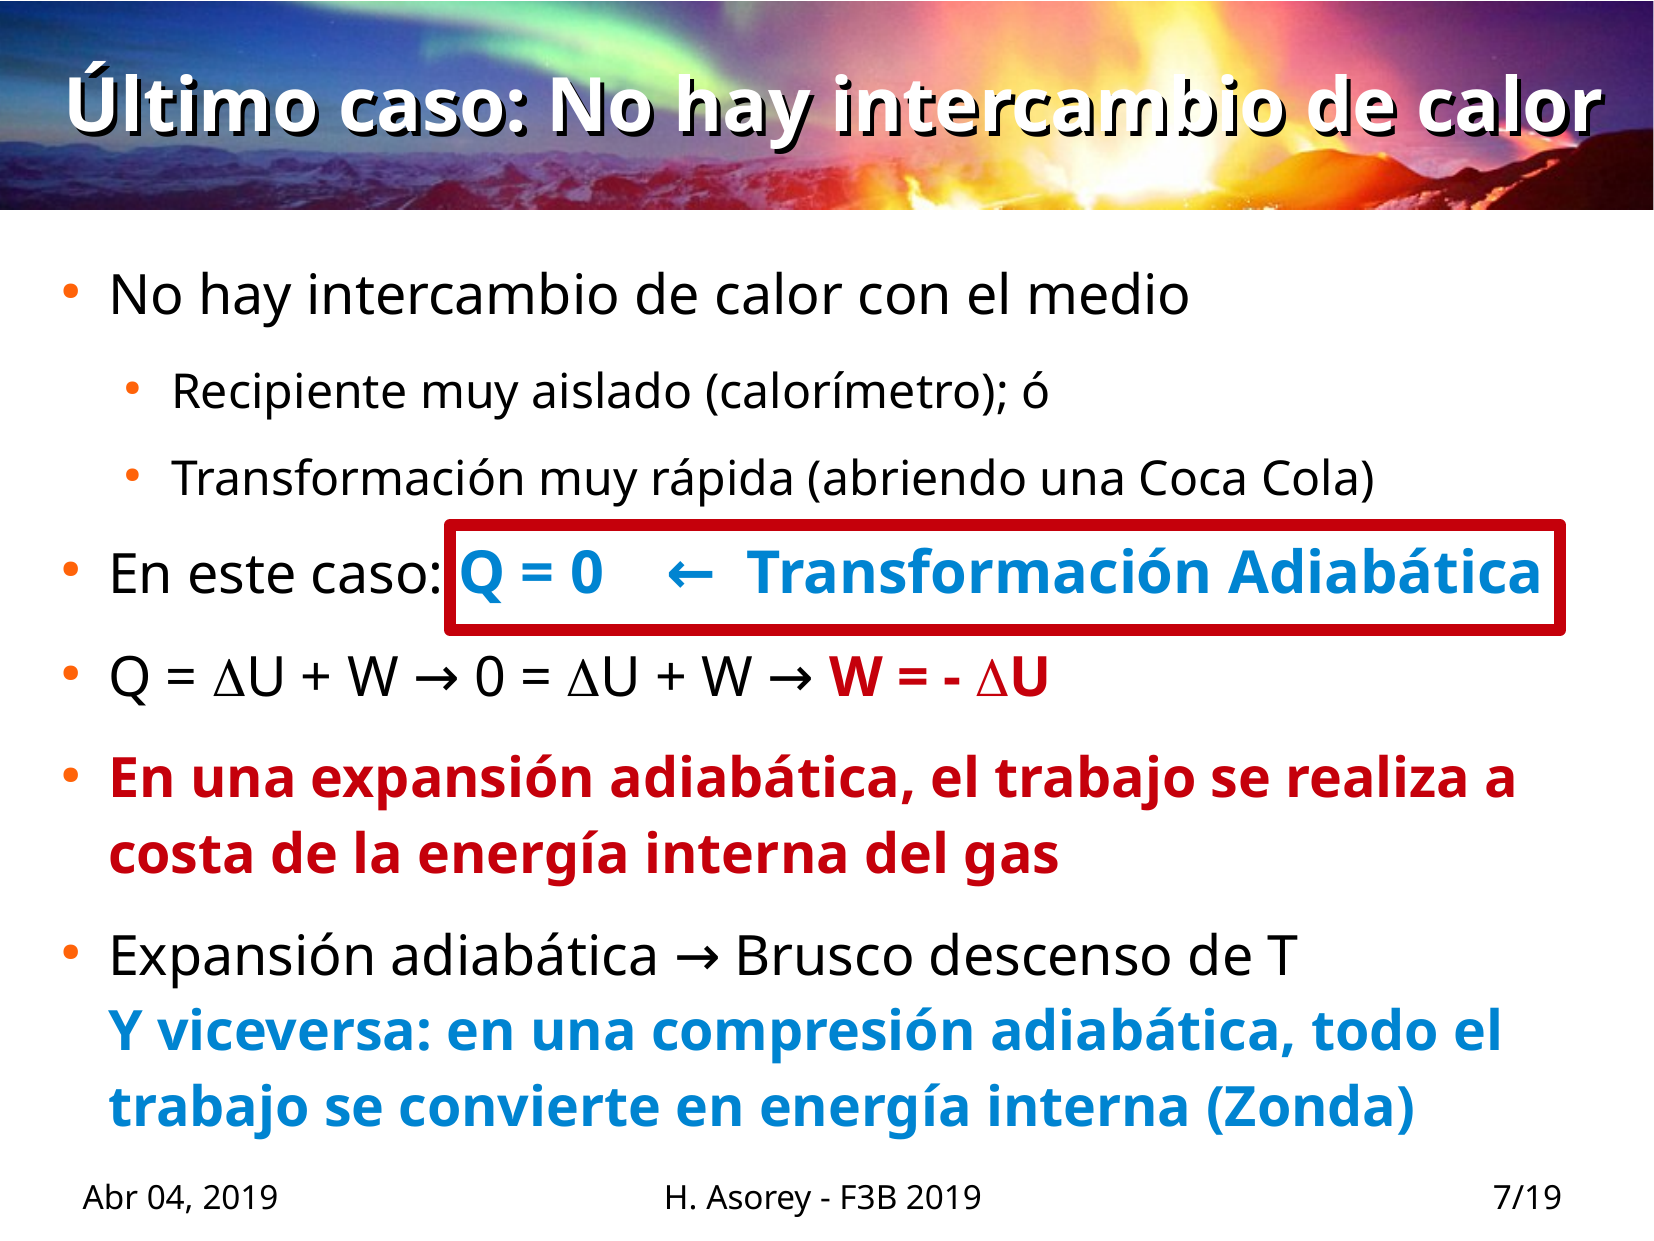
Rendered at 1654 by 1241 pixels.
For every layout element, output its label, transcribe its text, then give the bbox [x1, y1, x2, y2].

list No hay intercambio de calor con el medio Recipiente muy aislado (calorímetro); ó Transformación muy rápida (abriendo una Coca Cola) En este caso: Q = 0 ← Transformación Adiabática Q = DU + W → 0 = DU + W → W = - DU En una expansión adiabática, el trabajo se realiza a costa de la energía interna del gas Expansión adiabática → Brusco descenso de T Y viceversa: en una compresión adiabática, todo el trabajo se convierte en energía interna (Zonda) [45, 255, 1606, 1156]
title Último caso: No hay intercambio de calor [45, 15, 1606, 191]
picture [0, 1, 1654, 210]
